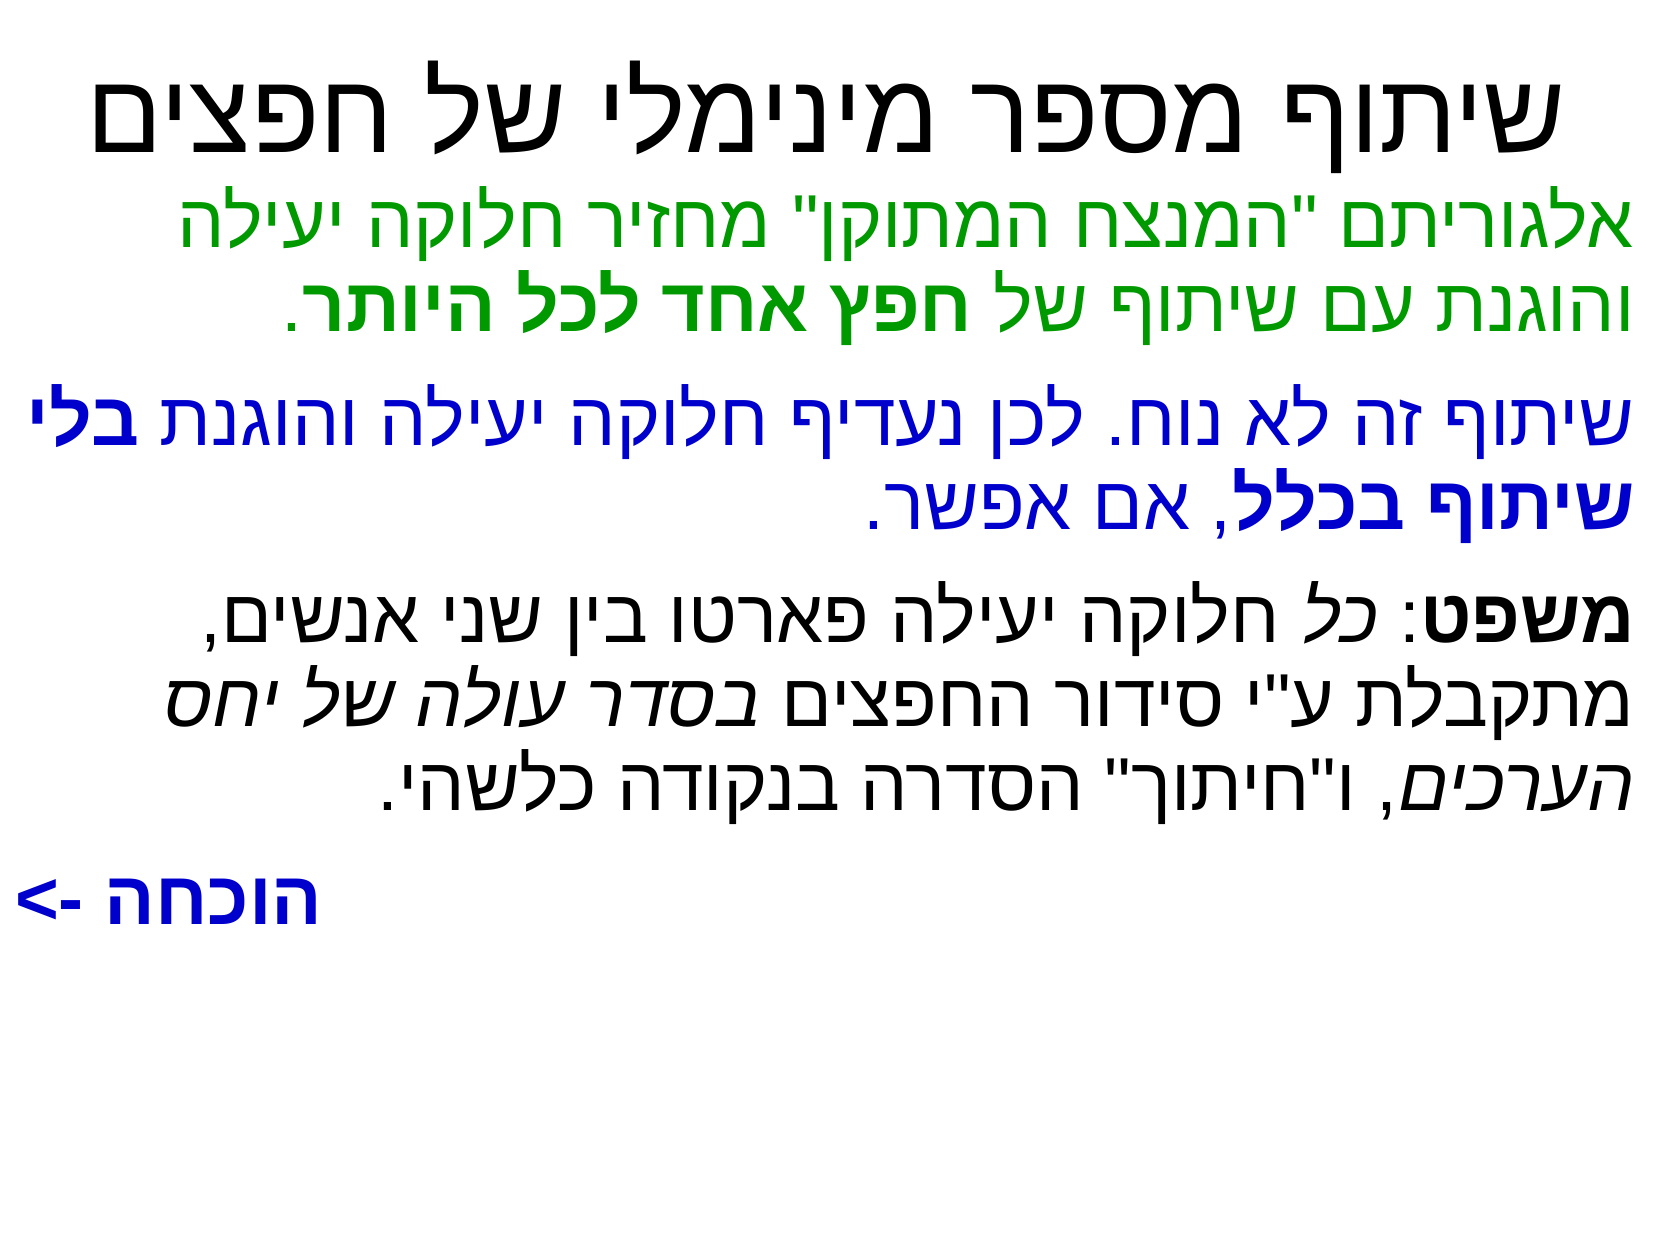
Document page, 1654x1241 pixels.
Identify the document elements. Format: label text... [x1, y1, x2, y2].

title שיתוף מספר מינימלי של חפצים [0, 32, 1654, 196]
list אלגוריתם "המנצח המתוקן" מחזיר חלוקה יעילה והוגנת עם שיתוף של חפץ אחד לכל היותר. שיתוף זה לא נוח. לכן נעדיף חלוקה יעילה והוגנת בלי שיתוף בכלל, אם אפשר. משפט: כל חלוקה יעילה פארטו בין שני אנשים, מתקבלת ע"י סידור החפצים בסדר עולה של יחס הערכים, ו"חיתוך" הסדרה בנקודה כלשהי. הוכחה -> [15, 180, 1636, 1126]
